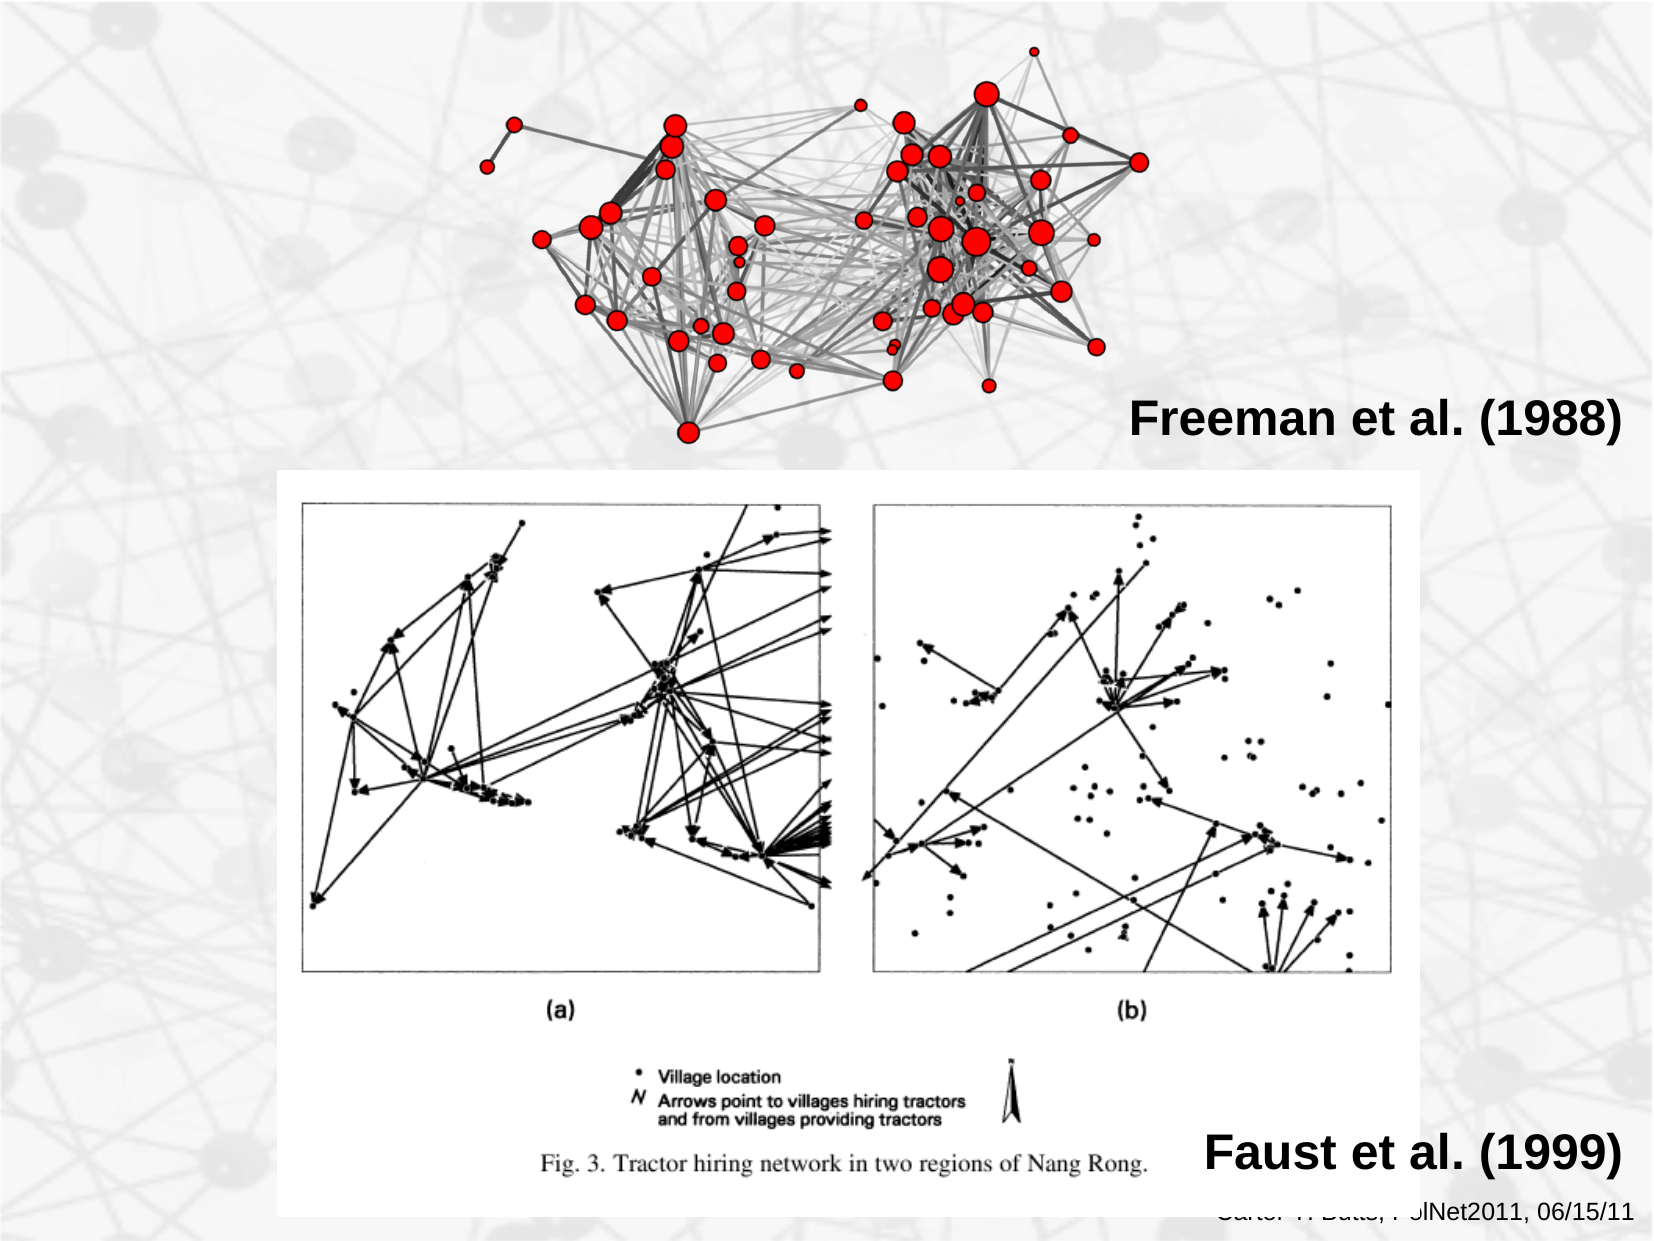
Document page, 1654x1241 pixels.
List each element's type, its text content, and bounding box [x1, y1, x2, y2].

text_box Faust et al. (1999) [1203, 1124, 1623, 1181]
text_box Freeman et al. (1988) [1128, 389, 1623, 446]
picture [2, 3, 1650, 1239]
